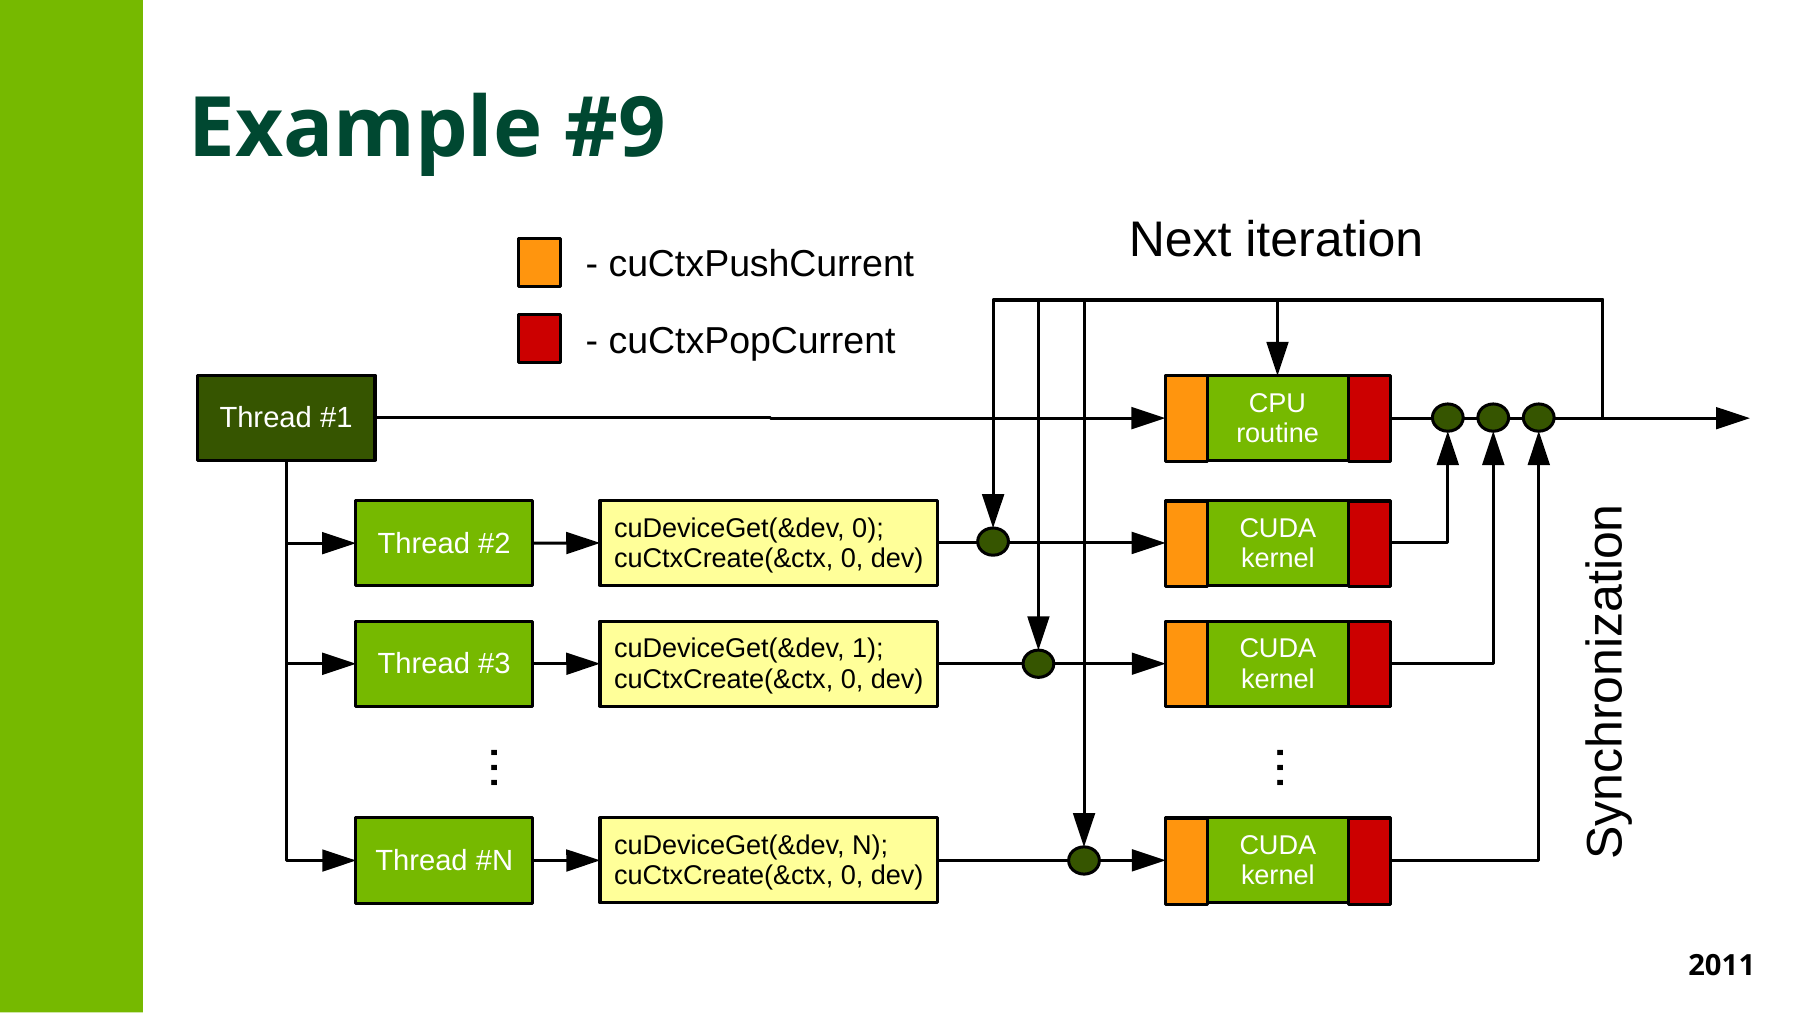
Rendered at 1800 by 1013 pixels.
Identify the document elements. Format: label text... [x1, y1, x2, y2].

text_box Thread #2 [355, 500, 533, 586]
text_box ... [1226, 720, 1304, 806]
text_box CUDA kernel [1165, 817, 1391, 903]
text_box [1165, 818, 1208, 905]
text_box Synchronization [1569, 489, 1640, 875]
text_box [1165, 621, 1208, 707]
text_box [1023, 650, 1054, 678]
text_box CUDA kernel [1165, 500, 1391, 586]
text_box cuDeviceGet(&dev, 1); cuCtxCreate(&ctx, 0, dev) [600, 621, 938, 707]
text_box - cuCtxPushCurrent [570, 235, 930, 293]
text_box [1348, 375, 1391, 462]
text_box [977, 528, 1009, 556]
text_box [1165, 375, 1208, 462]
text_box Thread #1 [197, 375, 376, 461]
text_box [1432, 403, 1464, 432]
title Example #9 [188, 40, 1733, 211]
text_box Thread #N [355, 817, 533, 904]
text_box ... [440, 720, 518, 806]
text_box [1348, 818, 1391, 905]
text_box cuDeviceGet(&dev, 0); cuCtxCreate(&ctx, 0, dev) [600, 500, 938, 586]
text_box [1477, 403, 1509, 432]
text_box - cuCtxPopCurrent [570, 311, 911, 369]
text_box [1165, 501, 1208, 587]
text_box [1348, 621, 1391, 707]
text_box [1523, 403, 1555, 432]
text_box [518, 314, 561, 363]
text_box Thread #3 [355, 621, 533, 707]
text_box [1348, 501, 1391, 587]
text_box cuDeviceGet(&dev, N); cuCtxCreate(&ctx, 0, dev) [600, 817, 938, 903]
text_box CUDA kernel [1208, 621, 1348, 707]
text_box [1068, 846, 1100, 875]
text_box CPU routine [1208, 375, 1348, 461]
text_box Next iteration [1113, 203, 1439, 275]
text_box [518, 238, 561, 287]
